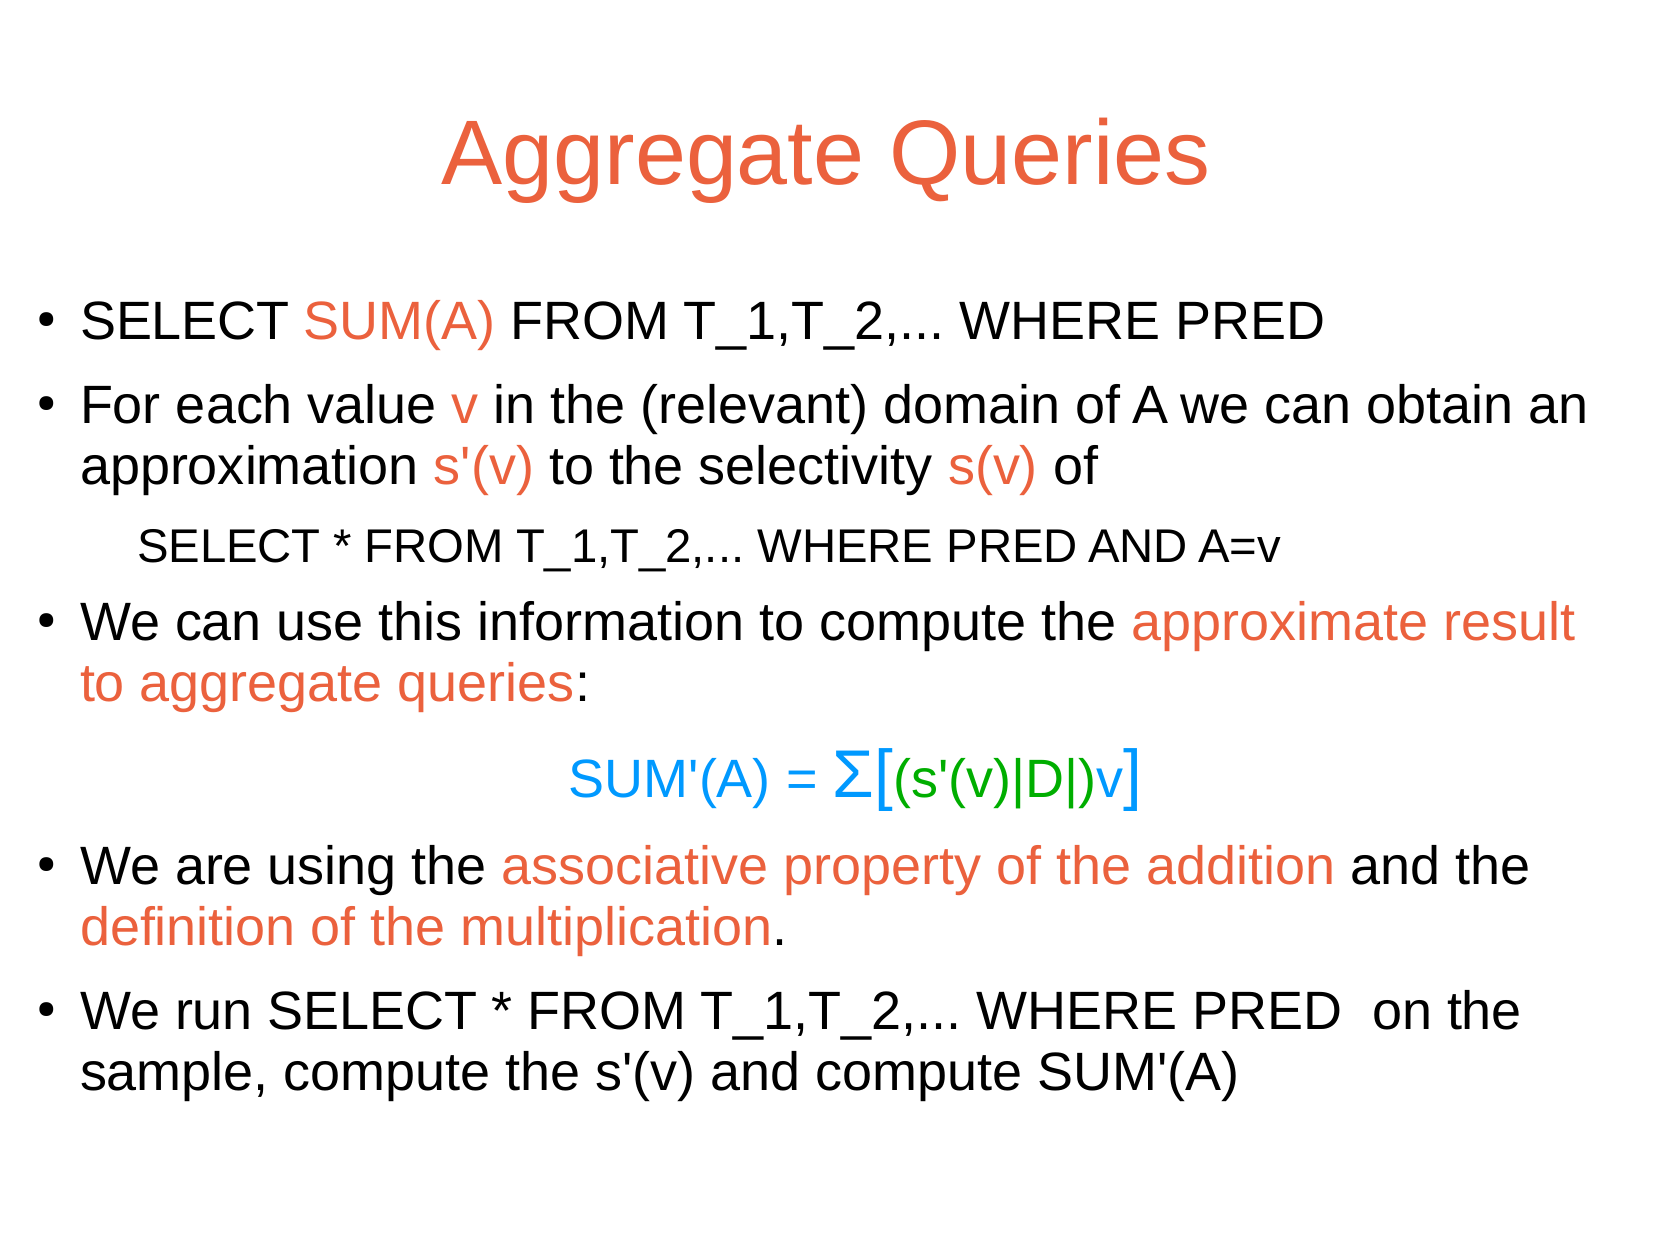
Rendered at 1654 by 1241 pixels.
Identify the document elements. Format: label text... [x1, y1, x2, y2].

list SELECT SUM(A) FROM T_1,T_2,... WHERE PRED For each value v in the (relevant) domain of A we can obtain an approximation s'(v) to the selectivity s(v) of SELECT * FROM T_1,T_2,... WHERE PRED AND A=v We can use this information to compute the approximate result to aggregate queries: SUM'(A) = Σ[(s'(v)|D|)v] We are using the associative property of the addition and the definition of the multiplication. We run SELECT * FROM T_1,T_2,... WHERE PRED on the sample, compute the s'(v) and compute SUM'(A) [22, 290, 1632, 1109]
title Aggregate Queries [82, 49, 1571, 257]
